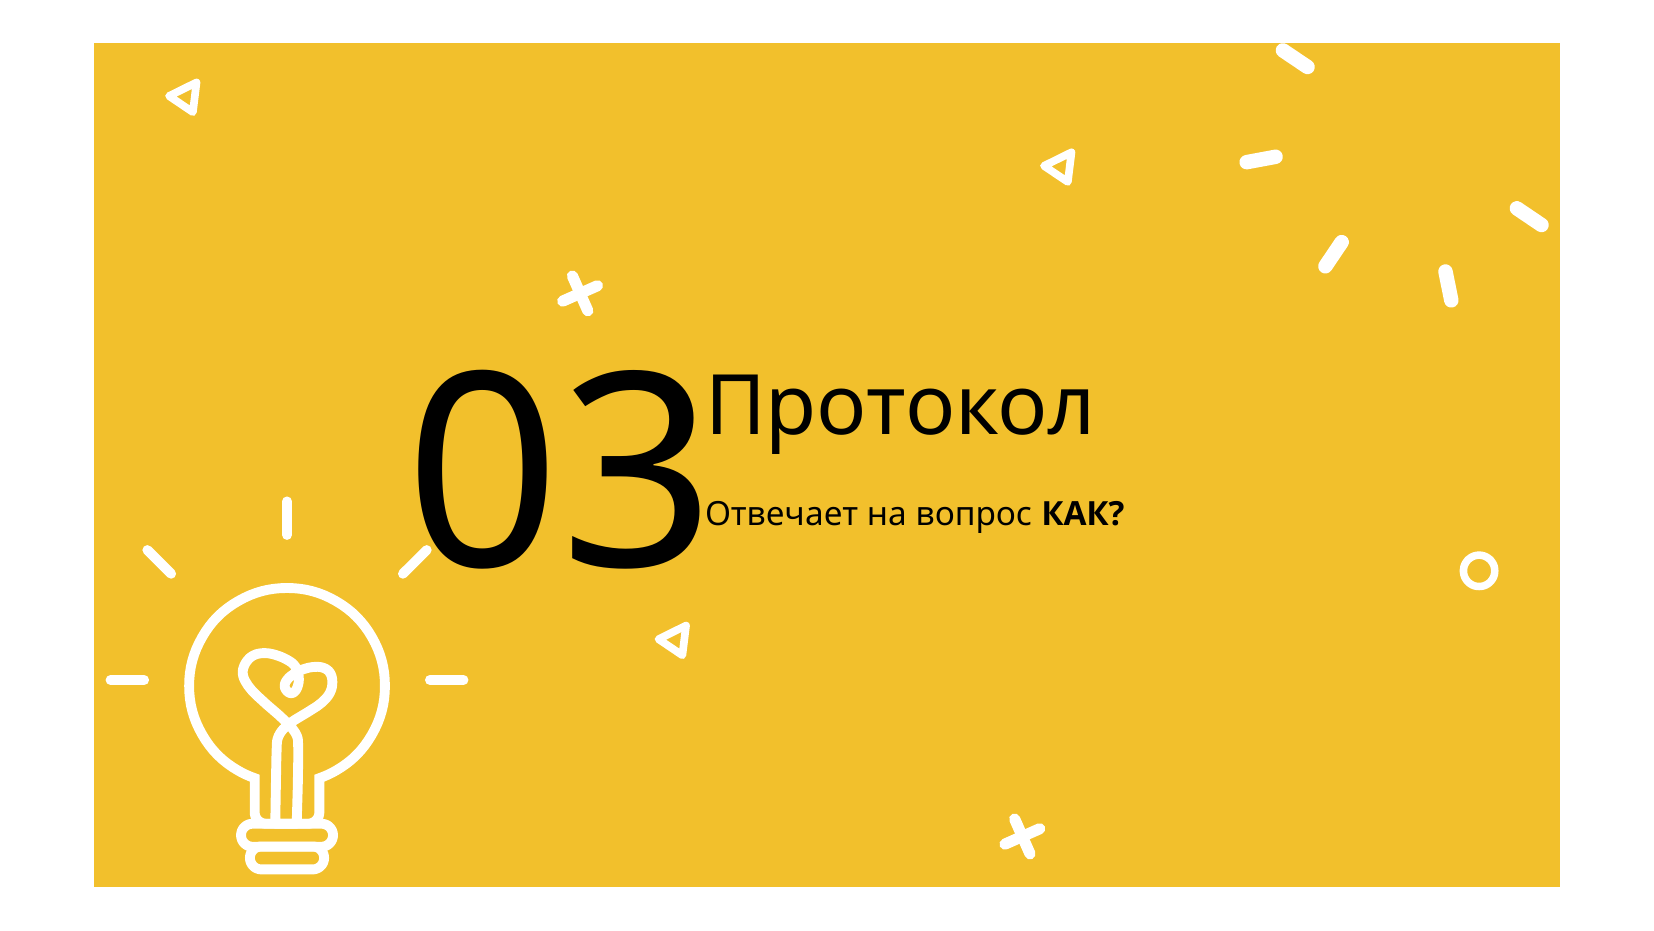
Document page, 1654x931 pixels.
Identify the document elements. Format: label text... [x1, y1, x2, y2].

title Протокол [751, 345, 1426, 459]
text_box Отвечает на вопрос КАК? [751, 460, 1366, 564]
title 03 [405, 276, 751, 646]
